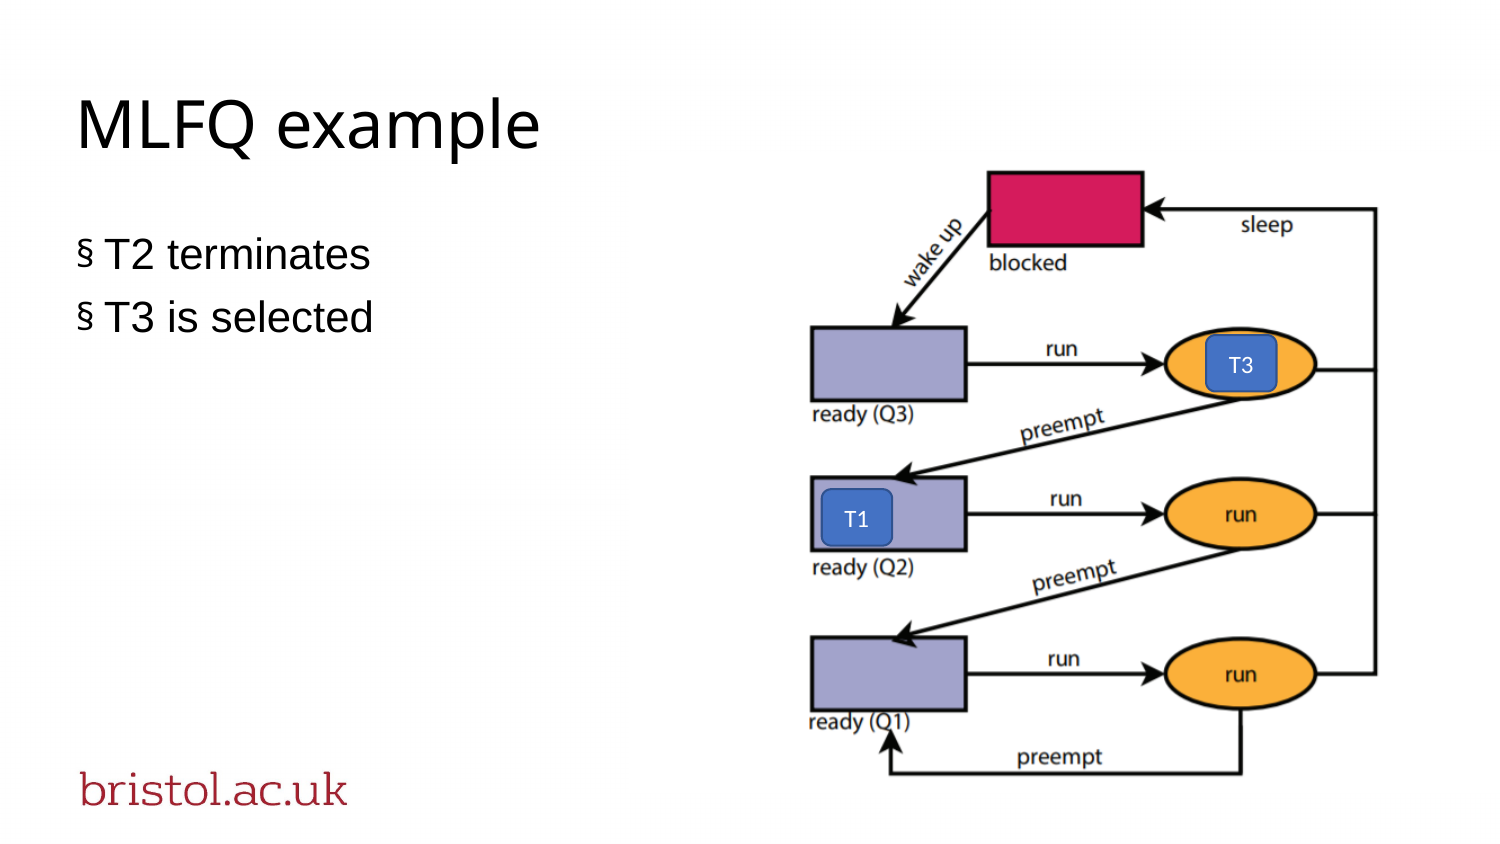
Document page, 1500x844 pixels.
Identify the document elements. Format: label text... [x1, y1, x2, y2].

text_box T3 [1206, 335, 1277, 392]
text_box T1 [821, 489, 893, 546]
title MLFQ example [60, 44, 1440, 209]
list T2 terminates T3 is selected [60, 224, 629, 699]
picture [629, 152, 1500, 793]
